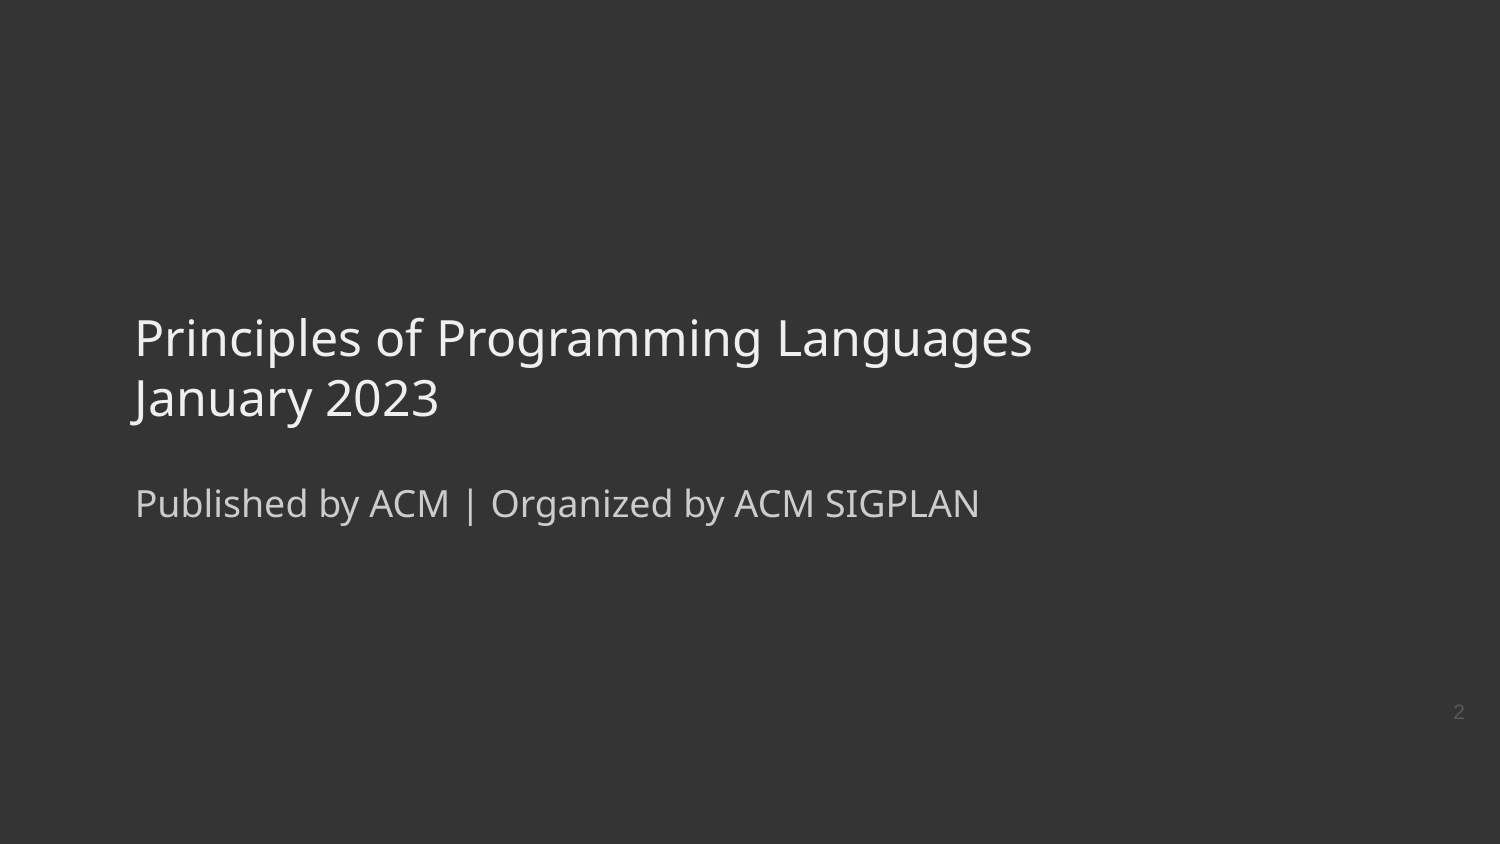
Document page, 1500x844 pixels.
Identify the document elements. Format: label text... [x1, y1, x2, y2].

slide_number <number> [1389, 679, 1480, 744]
text_box Principles of Programming Languages January 2023 [119, 291, 1381, 442]
text_box Published by ACM | Organized by ACM SIGPLAN [119, 442, 1098, 540]
